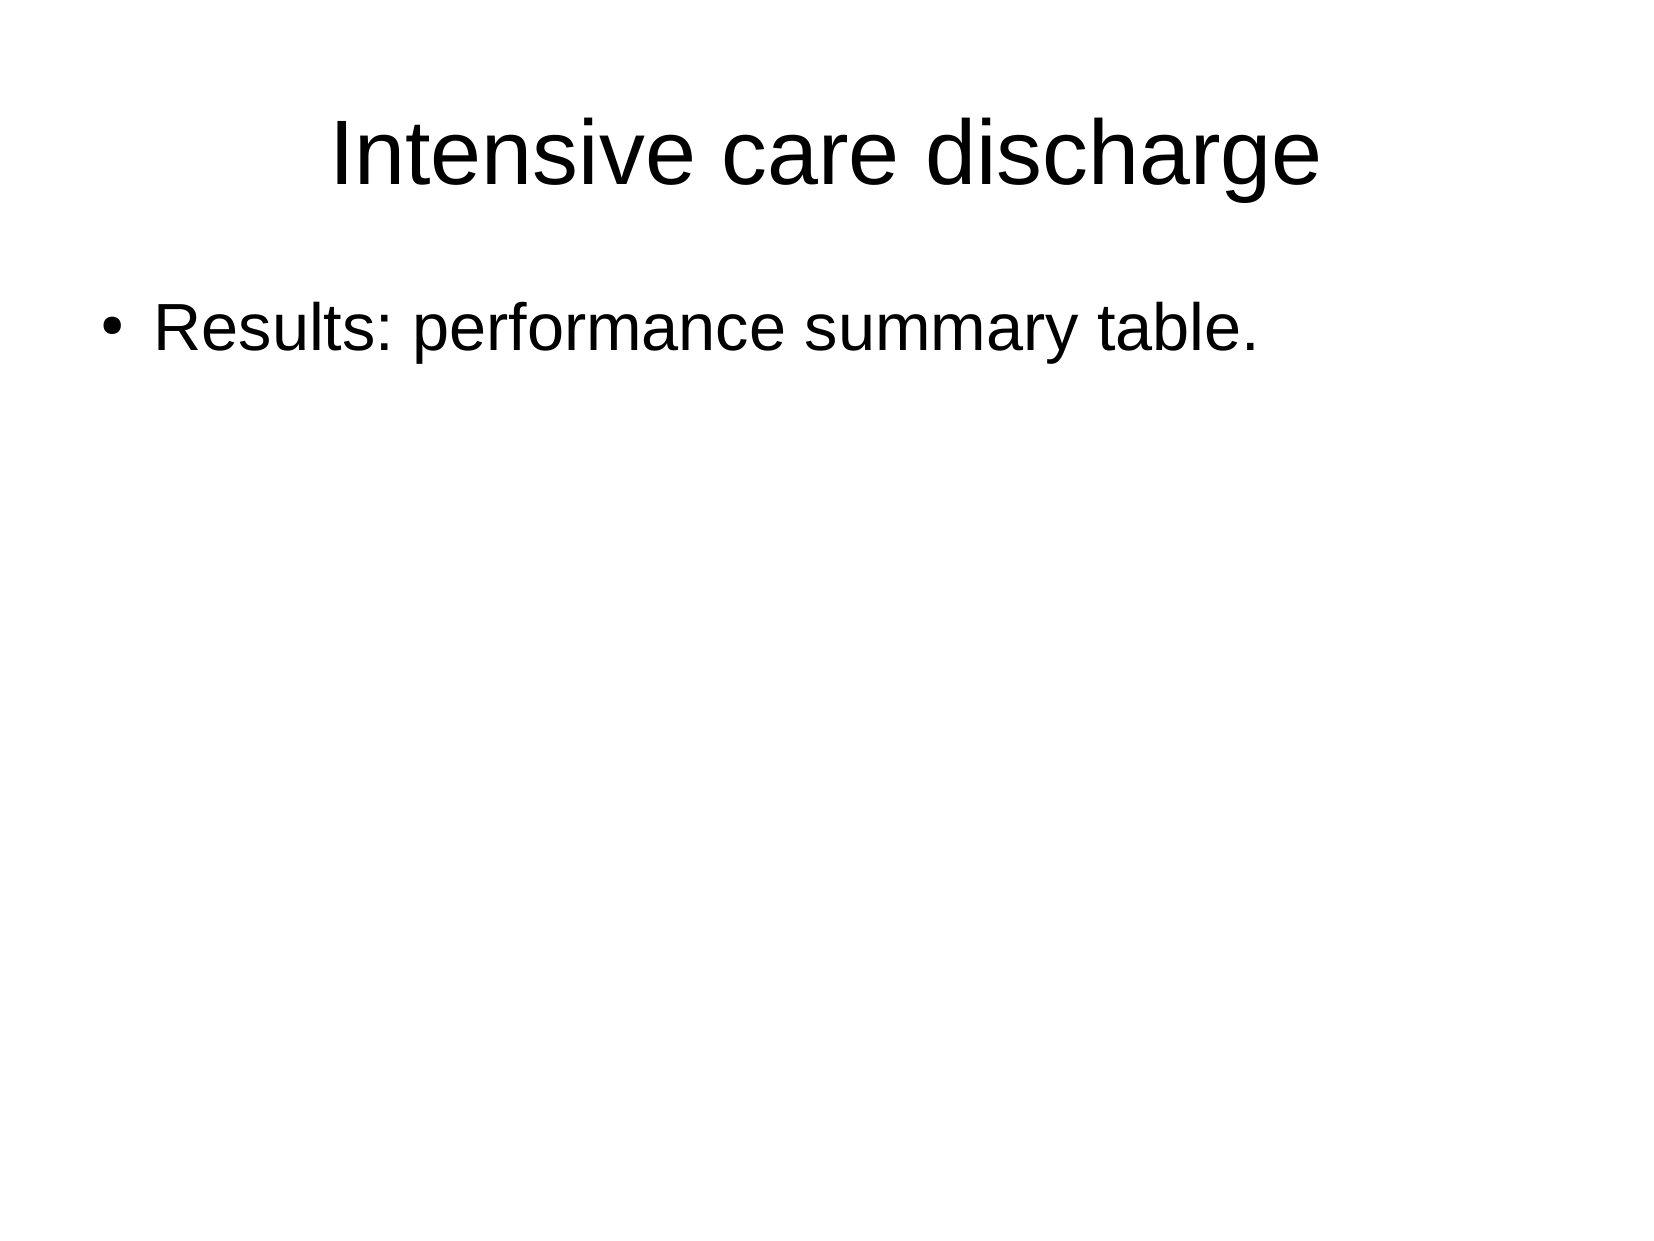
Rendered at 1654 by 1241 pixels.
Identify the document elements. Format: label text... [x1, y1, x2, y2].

list Results: performance summary table. [82, 290, 1571, 1010]
title Intensive care discharge [82, 49, 1571, 257]
